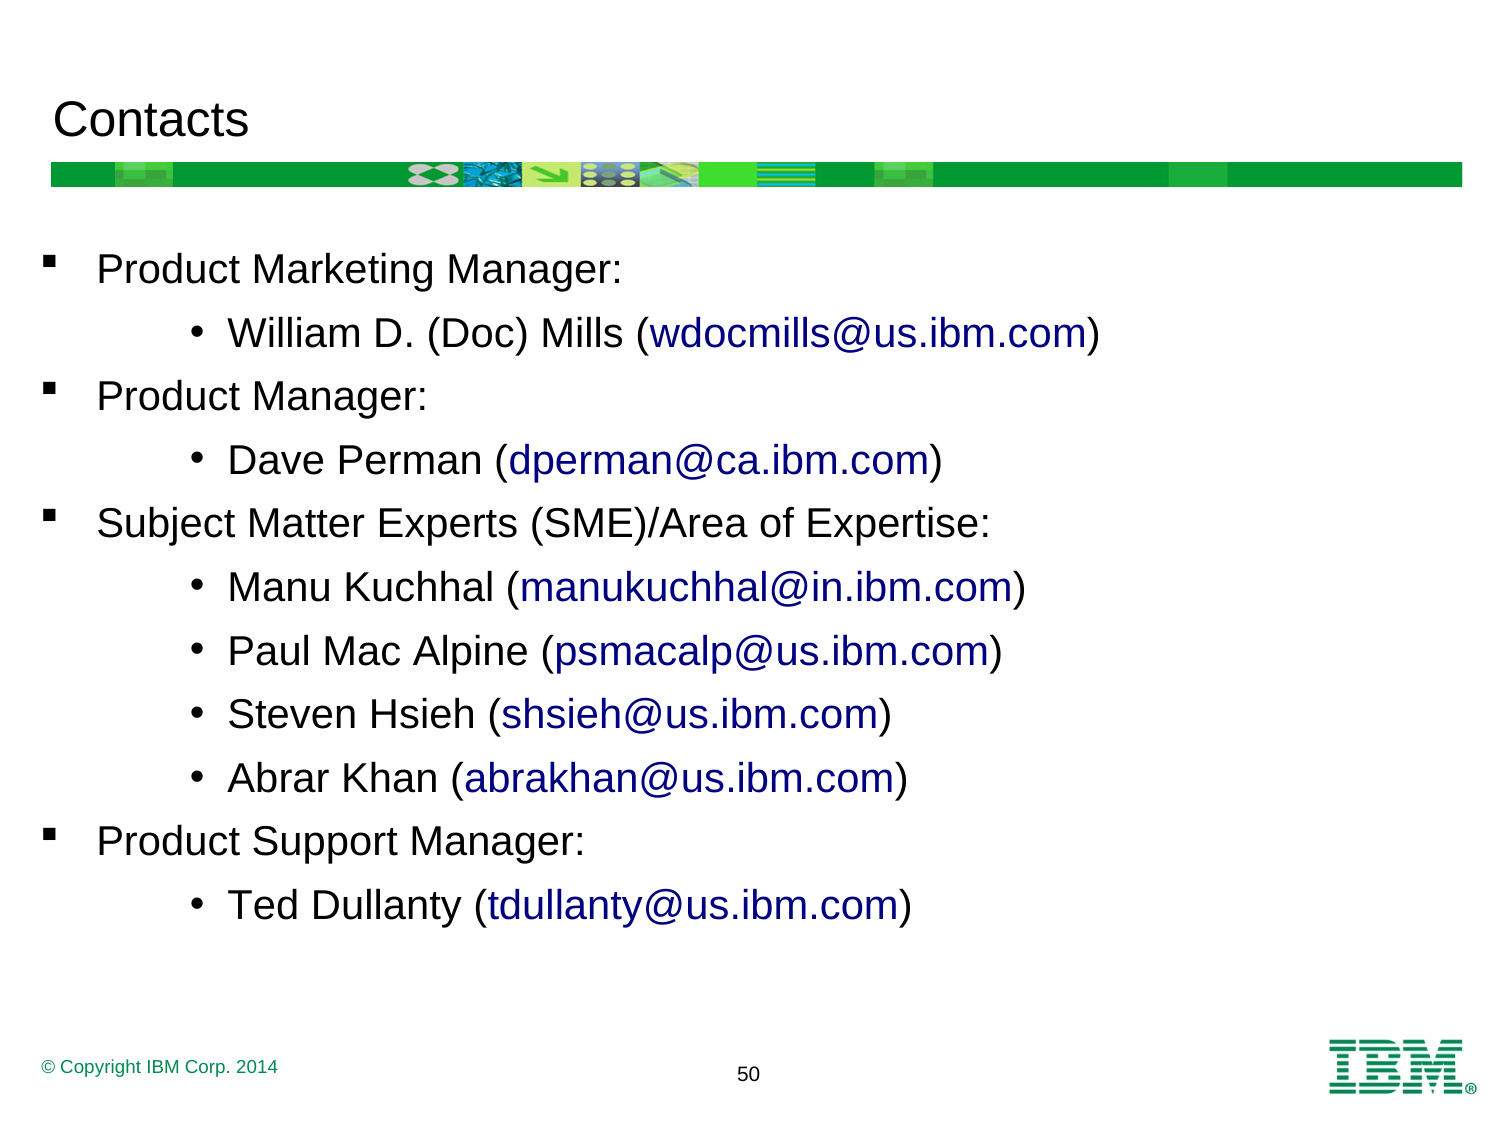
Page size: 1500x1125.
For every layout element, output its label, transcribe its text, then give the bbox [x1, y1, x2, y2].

picture [1327, 1037, 1479, 1096]
picture [50, 161, 1463, 189]
title Contacts [37, 45, 1388, 188]
list Product Marketing Manager: William D. (Doc) Mills (wdocmills@us.ibm.com) Product Manager: Dave Perman (dperman@ca.ibm.com) Subject Matter Experts (SME)/Area of Expertise: Manu Kuchhal (manukuchhal@in.ibm.com) Paul Mac Alpine (psmacalp@us.ibm.com) Steven Hsieh (shsieh@us.ibm.com) Abrar Khan (abrakhan@us.ibm.com) Product Support Manager: Ted Dullanty (tdullanty@us.ibm.com) [24, 231, 1463, 1038]
